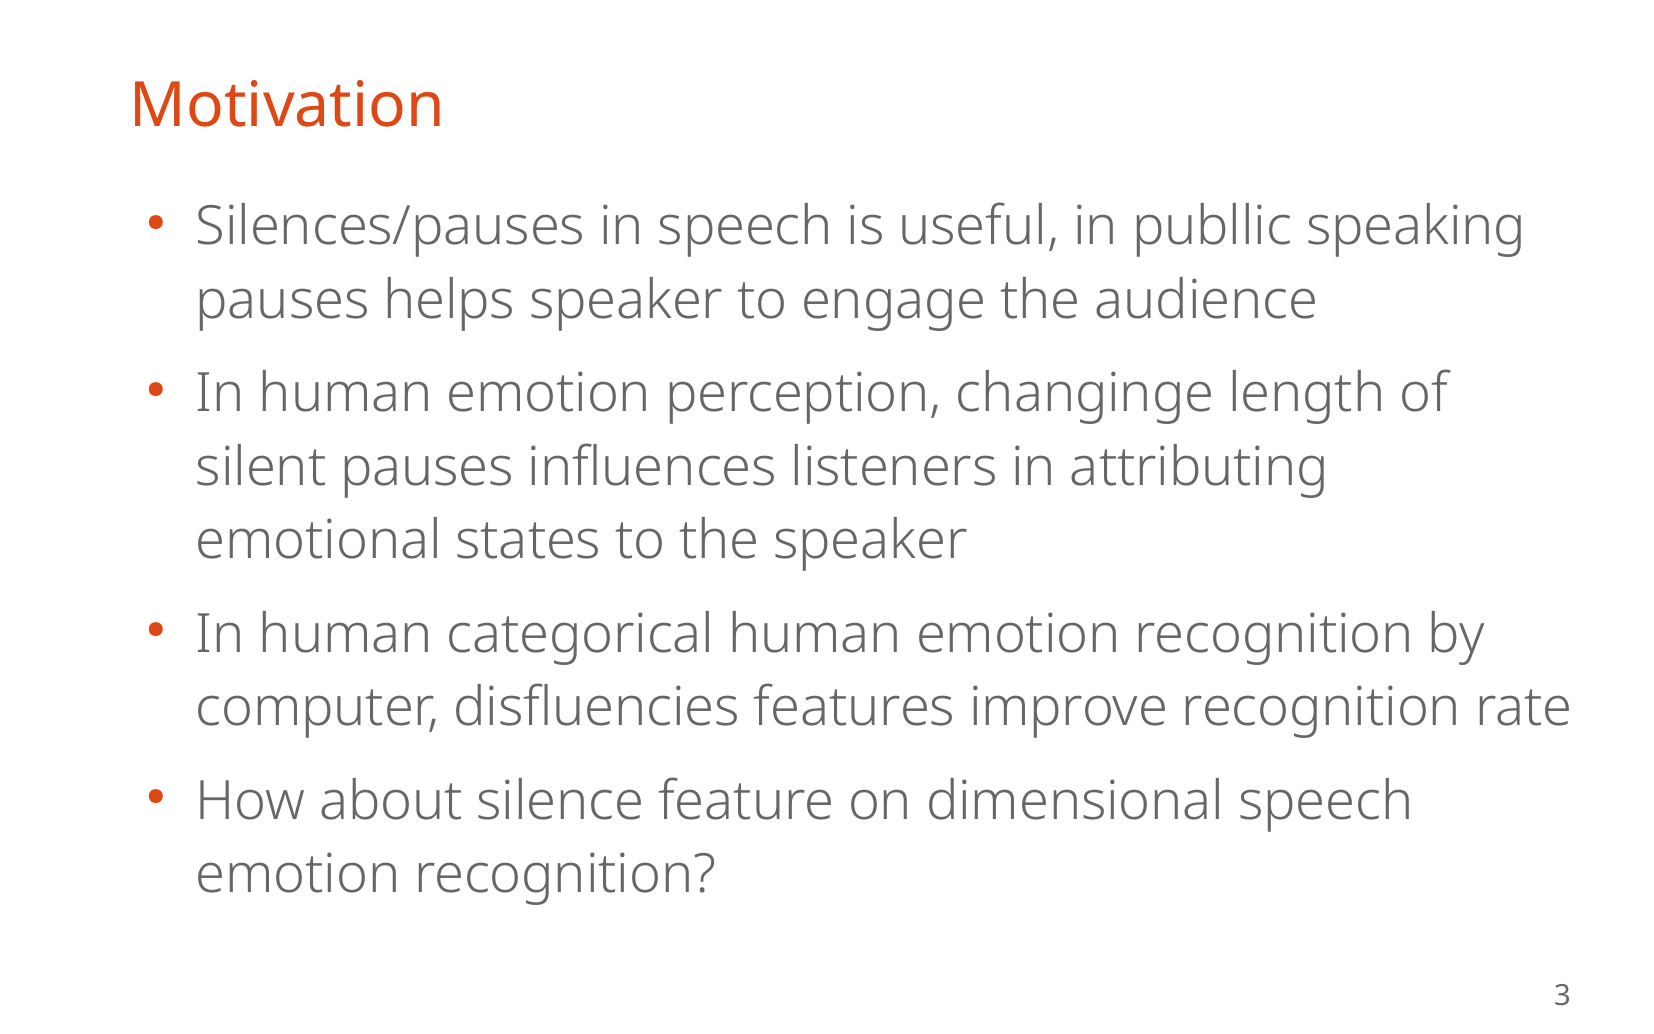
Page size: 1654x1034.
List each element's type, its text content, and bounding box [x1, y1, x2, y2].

list Silences/pauses in speech is useful, in publlic speaking pauses helps speaker to engage the audience In human emotion perception, changinge length of silent pauses influences listeners in attributing emotional states to the speaker In human categorical human emotion recognition by computer, disfluencies features improve recognition rate How about silence feature on dimensional speech emotion recognition? [129, 186, 1583, 981]
title Motivation [129, 49, 1583, 155]
